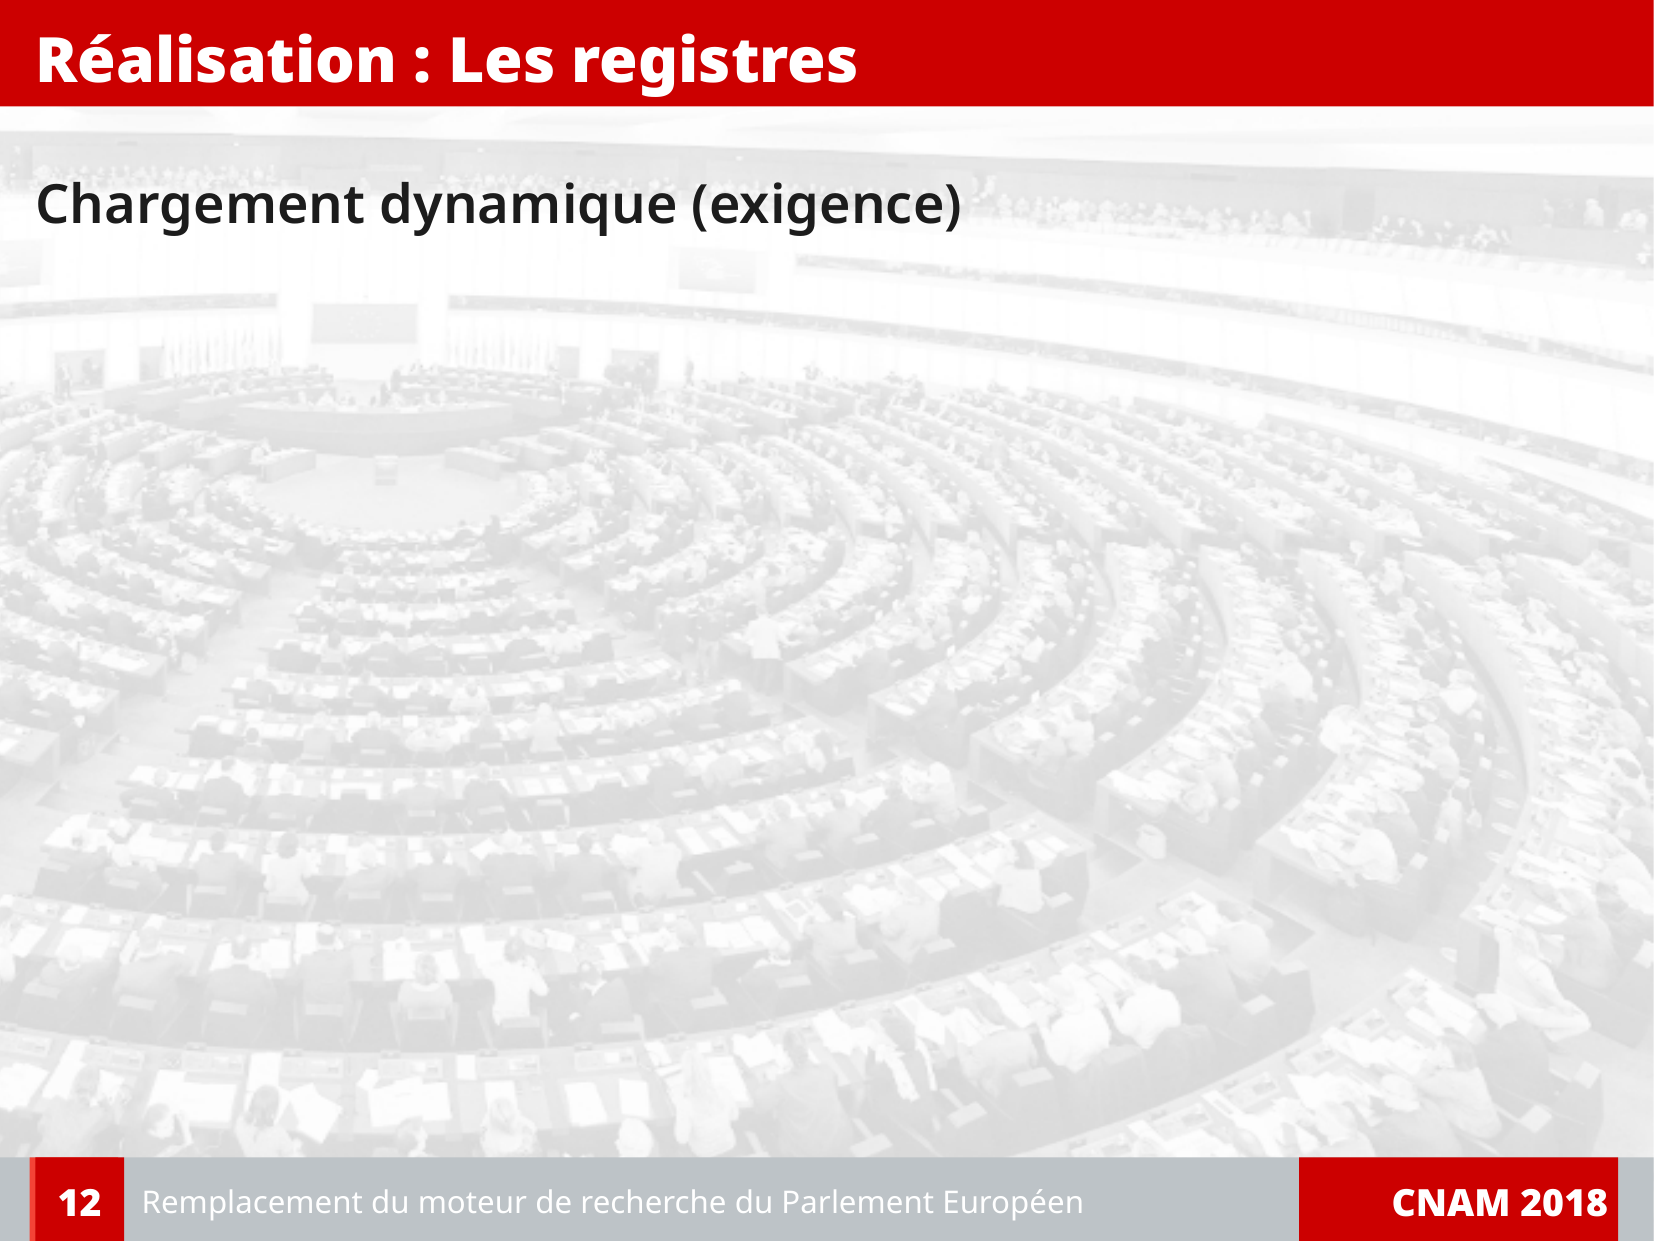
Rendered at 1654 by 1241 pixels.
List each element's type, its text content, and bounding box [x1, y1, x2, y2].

picture [0, 107, 1654, 1157]
title Réalisation : Les registres [35, 0, 1571, 101]
list Chargement dynamique (exigence) [35, 165, 1619, 1123]
